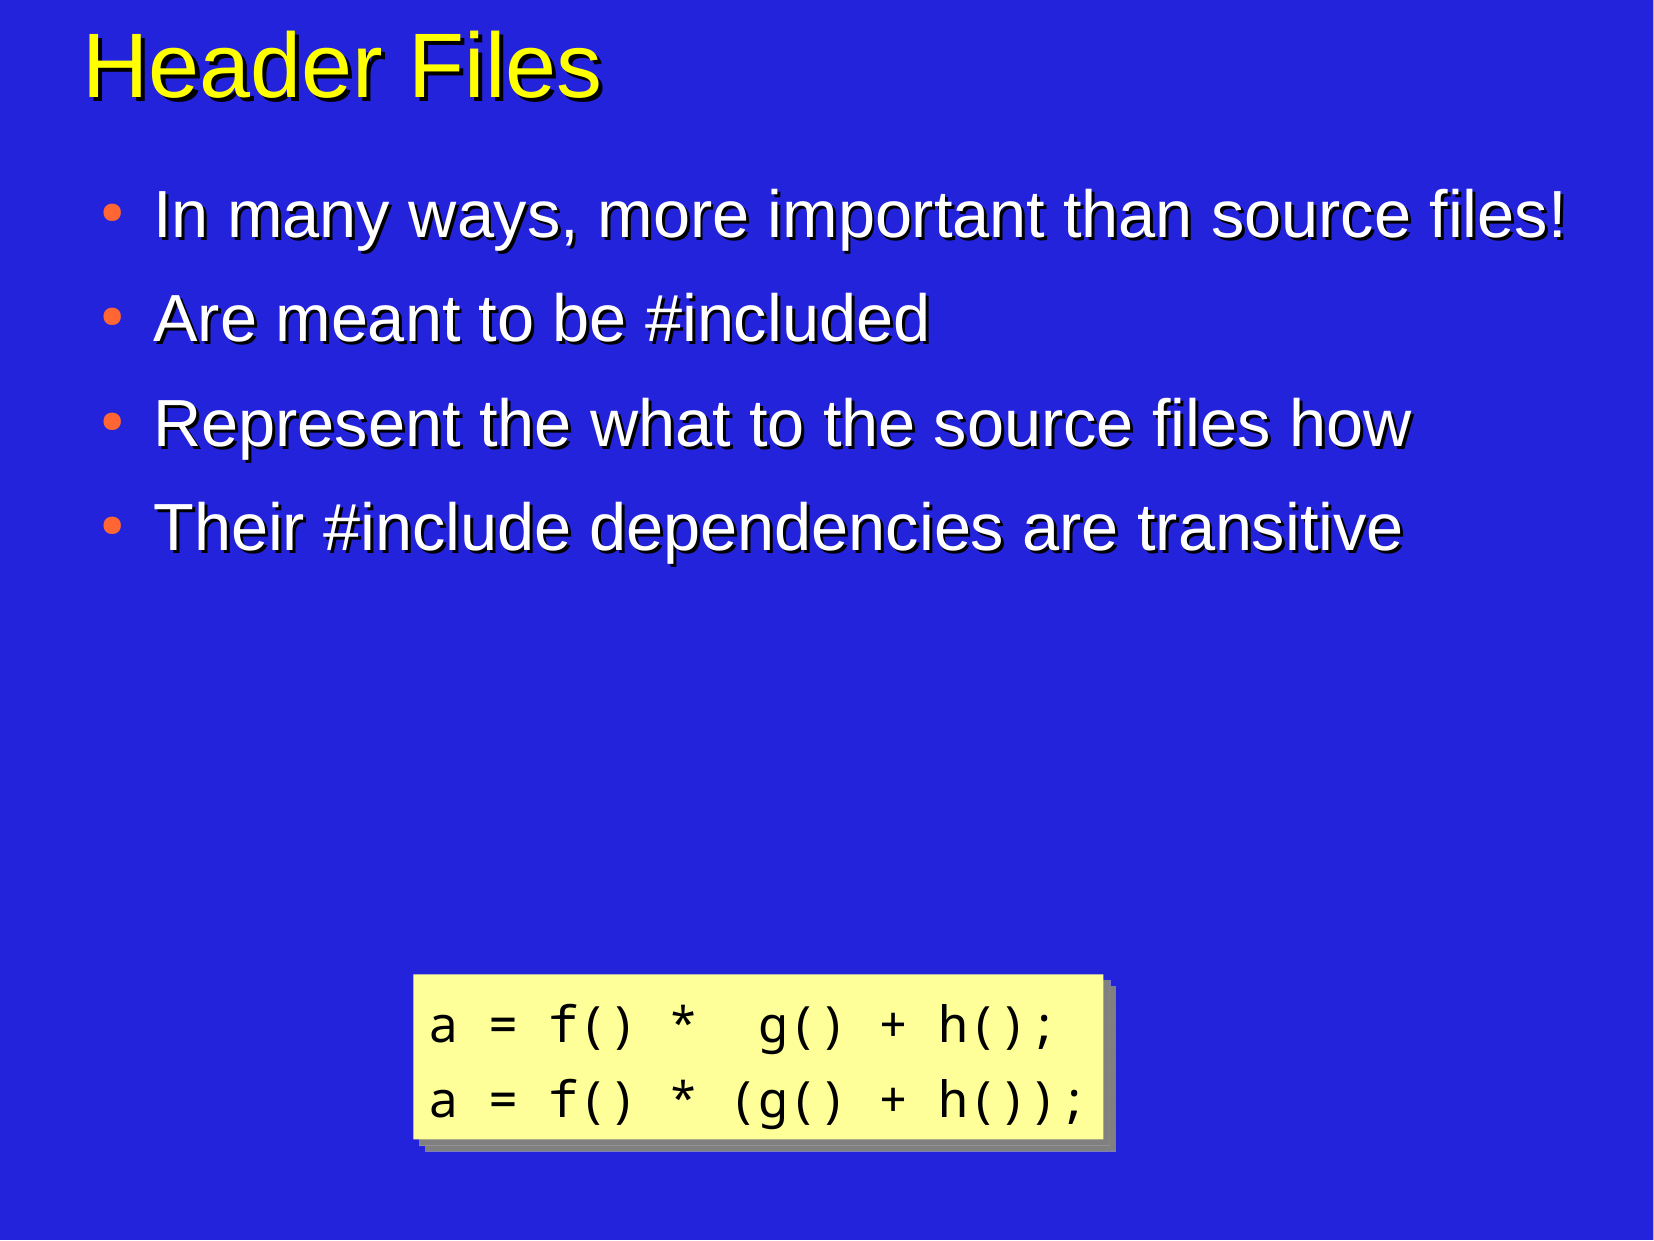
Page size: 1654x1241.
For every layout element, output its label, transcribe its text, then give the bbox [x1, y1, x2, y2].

title Header Files [82, 2, 1571, 130]
list In many ways, more important than source files! Are meant to be #included Represent the what to the source files how Their #include dependencies are transitive [82, 177, 1571, 1182]
text_box a = f() * g() + h(); a = f() * (g() + h()); [413, 974, 1104, 1140]
